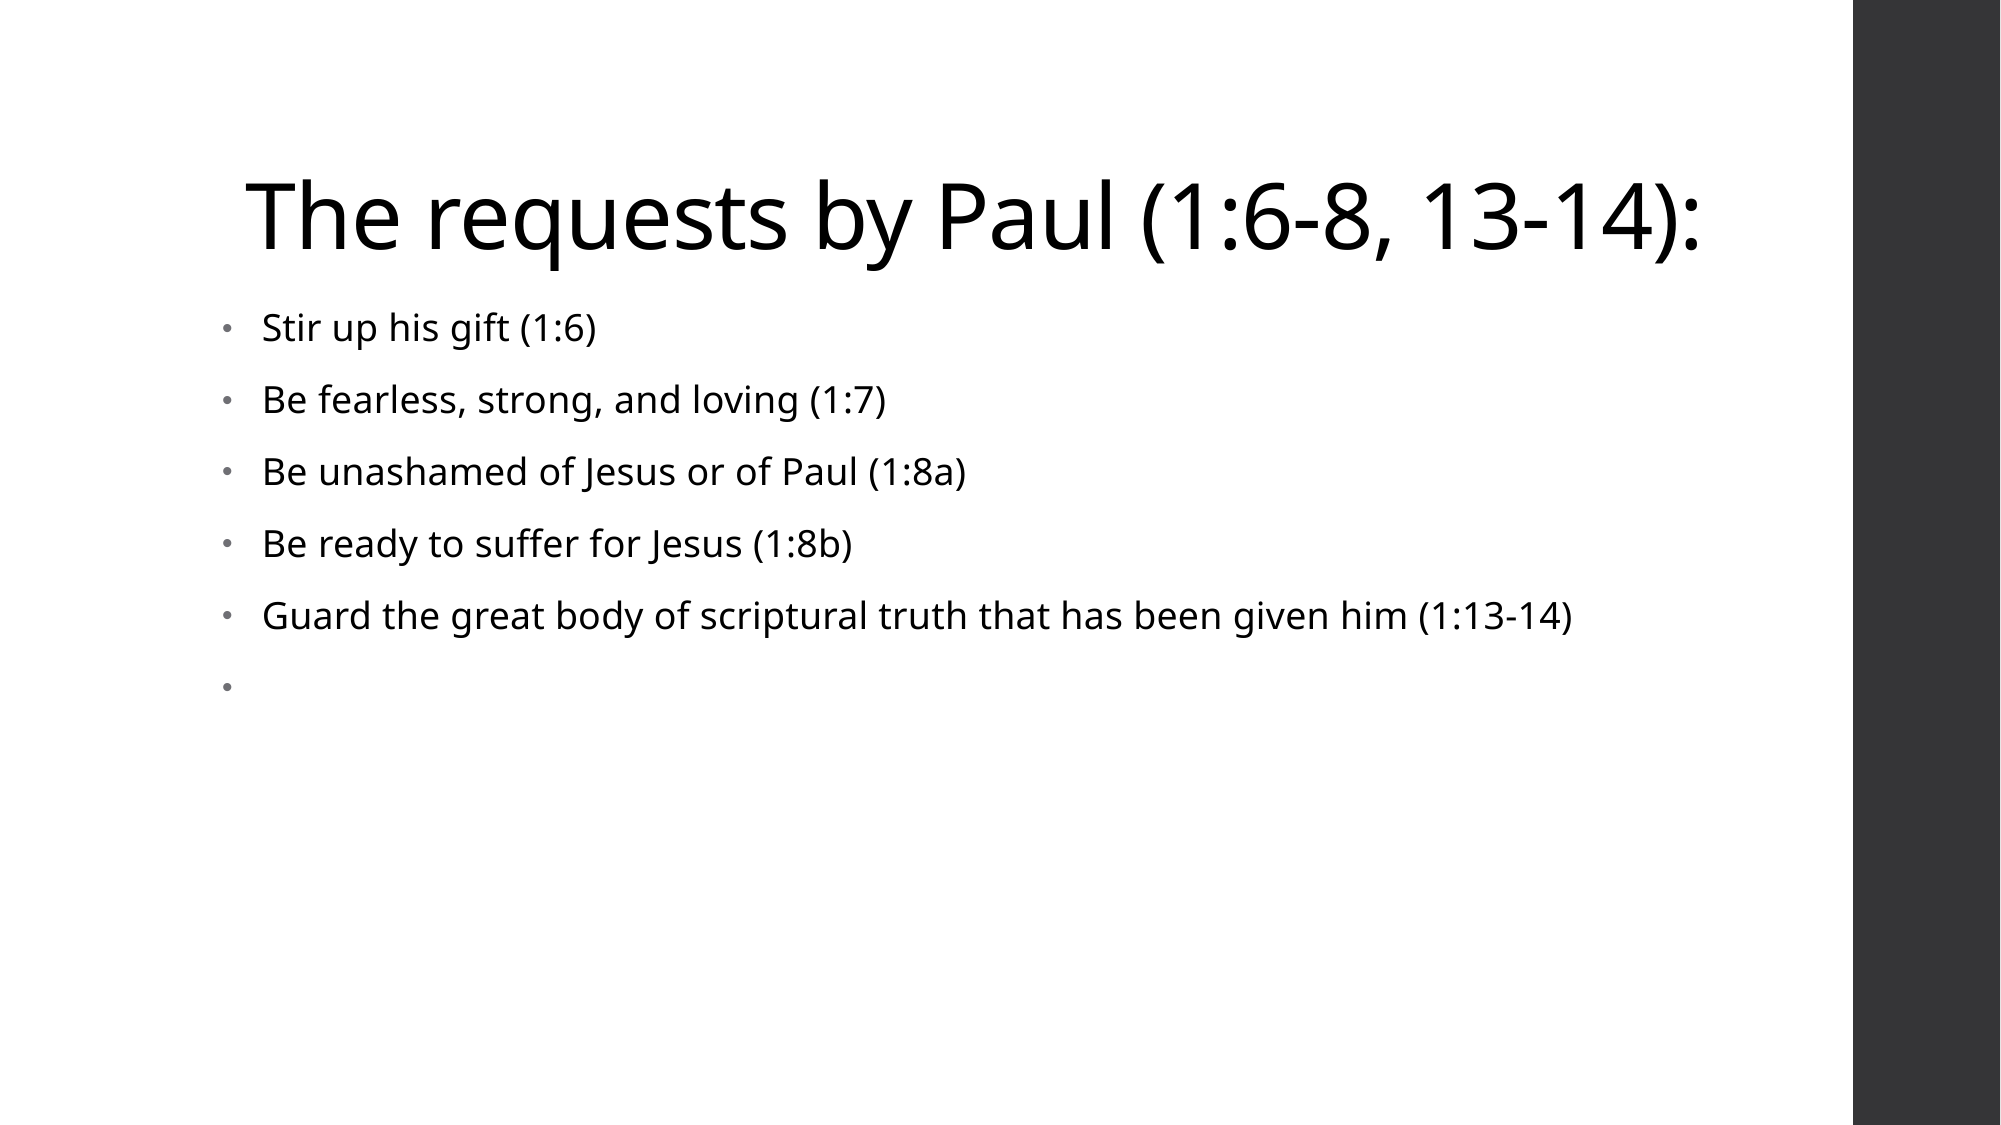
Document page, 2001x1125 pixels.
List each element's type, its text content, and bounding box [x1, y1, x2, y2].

list Stir up his gift (1:6) Be fearless, strong, and loving (1:7) Be unashamed of Jesus or of Paul (1:8a) Be ready to suffer for Jesus (1:8b) Guard the great body of scriptural truth that has been given him (1:13-14) [206, 299, 1617, 1014]
title The requests by Paul (1:6-8, 13-14): [206, 60, 1797, 278]
